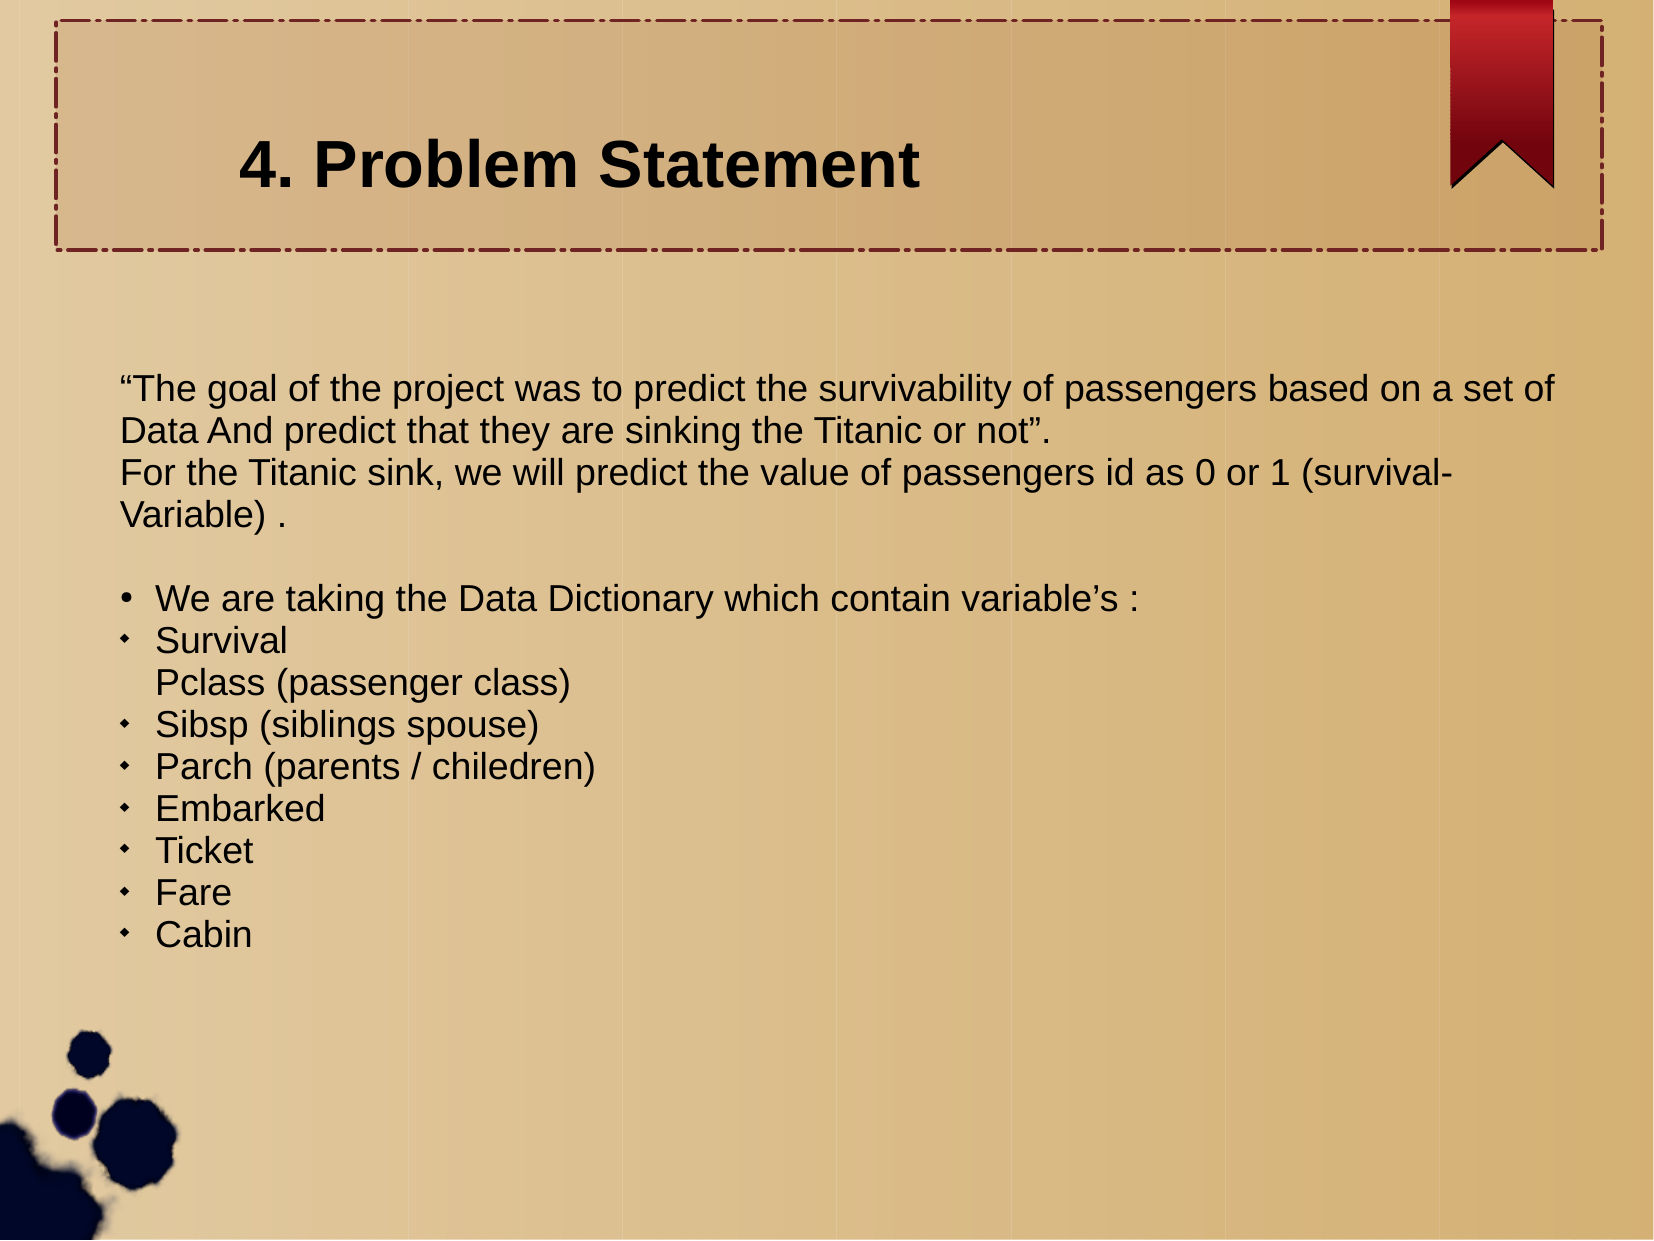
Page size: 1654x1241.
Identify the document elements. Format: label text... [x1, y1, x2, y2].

text_box “The goal of the project was to predict the survivability of passengers based on a set of Data And predict that they are sinking the Titanic or not”. For the Titanic sink, we will predict the value of passengers id as 0 or 1 (survival- Variable) . We are taking the Data Dictionary which contain variable’s : Survival Pclass (passenger class) Sibsp (siblings spouse) Parch (parents / chiledren) Embarked Ticket Fare Cabin [105, 360, 1582, 963]
text_box 4. Problem Statement [225, 120, 938, 210]
